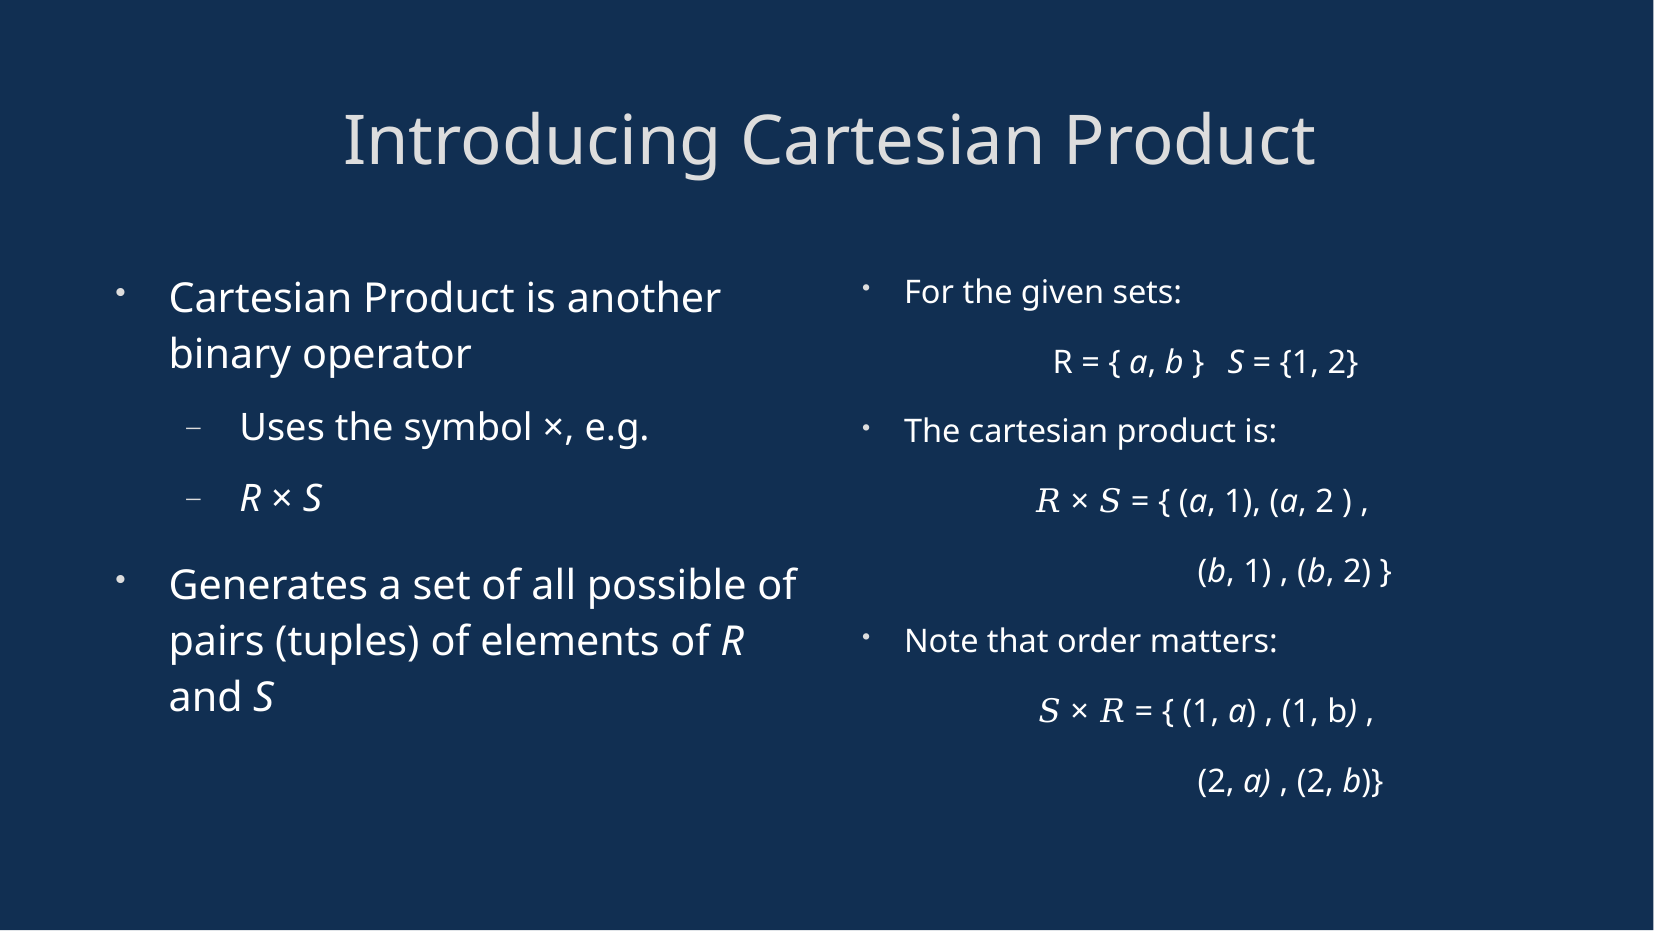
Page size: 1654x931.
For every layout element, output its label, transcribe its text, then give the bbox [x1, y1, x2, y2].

list For the given sets: R = { a, b } S = {1, 2} The cartesian product is: 𝑅 × 𝑆 = { (a, 1), (a, 2 ) , (b, 1) , (b, 2) } Note that order matters: 𝑆 × 𝑅 = { (1, a) , (1, b) , (2, a) , (2, b)} [848, 268, 1563, 806]
list Cartesian Product is another binary operator Uses the symbol ×, e.g. R × S Generates a set of all possible of pairs (tuples) of elements of R and S [97, 268, 813, 806]
title Introducing Cartesian Product [97, 56, 1563, 220]
